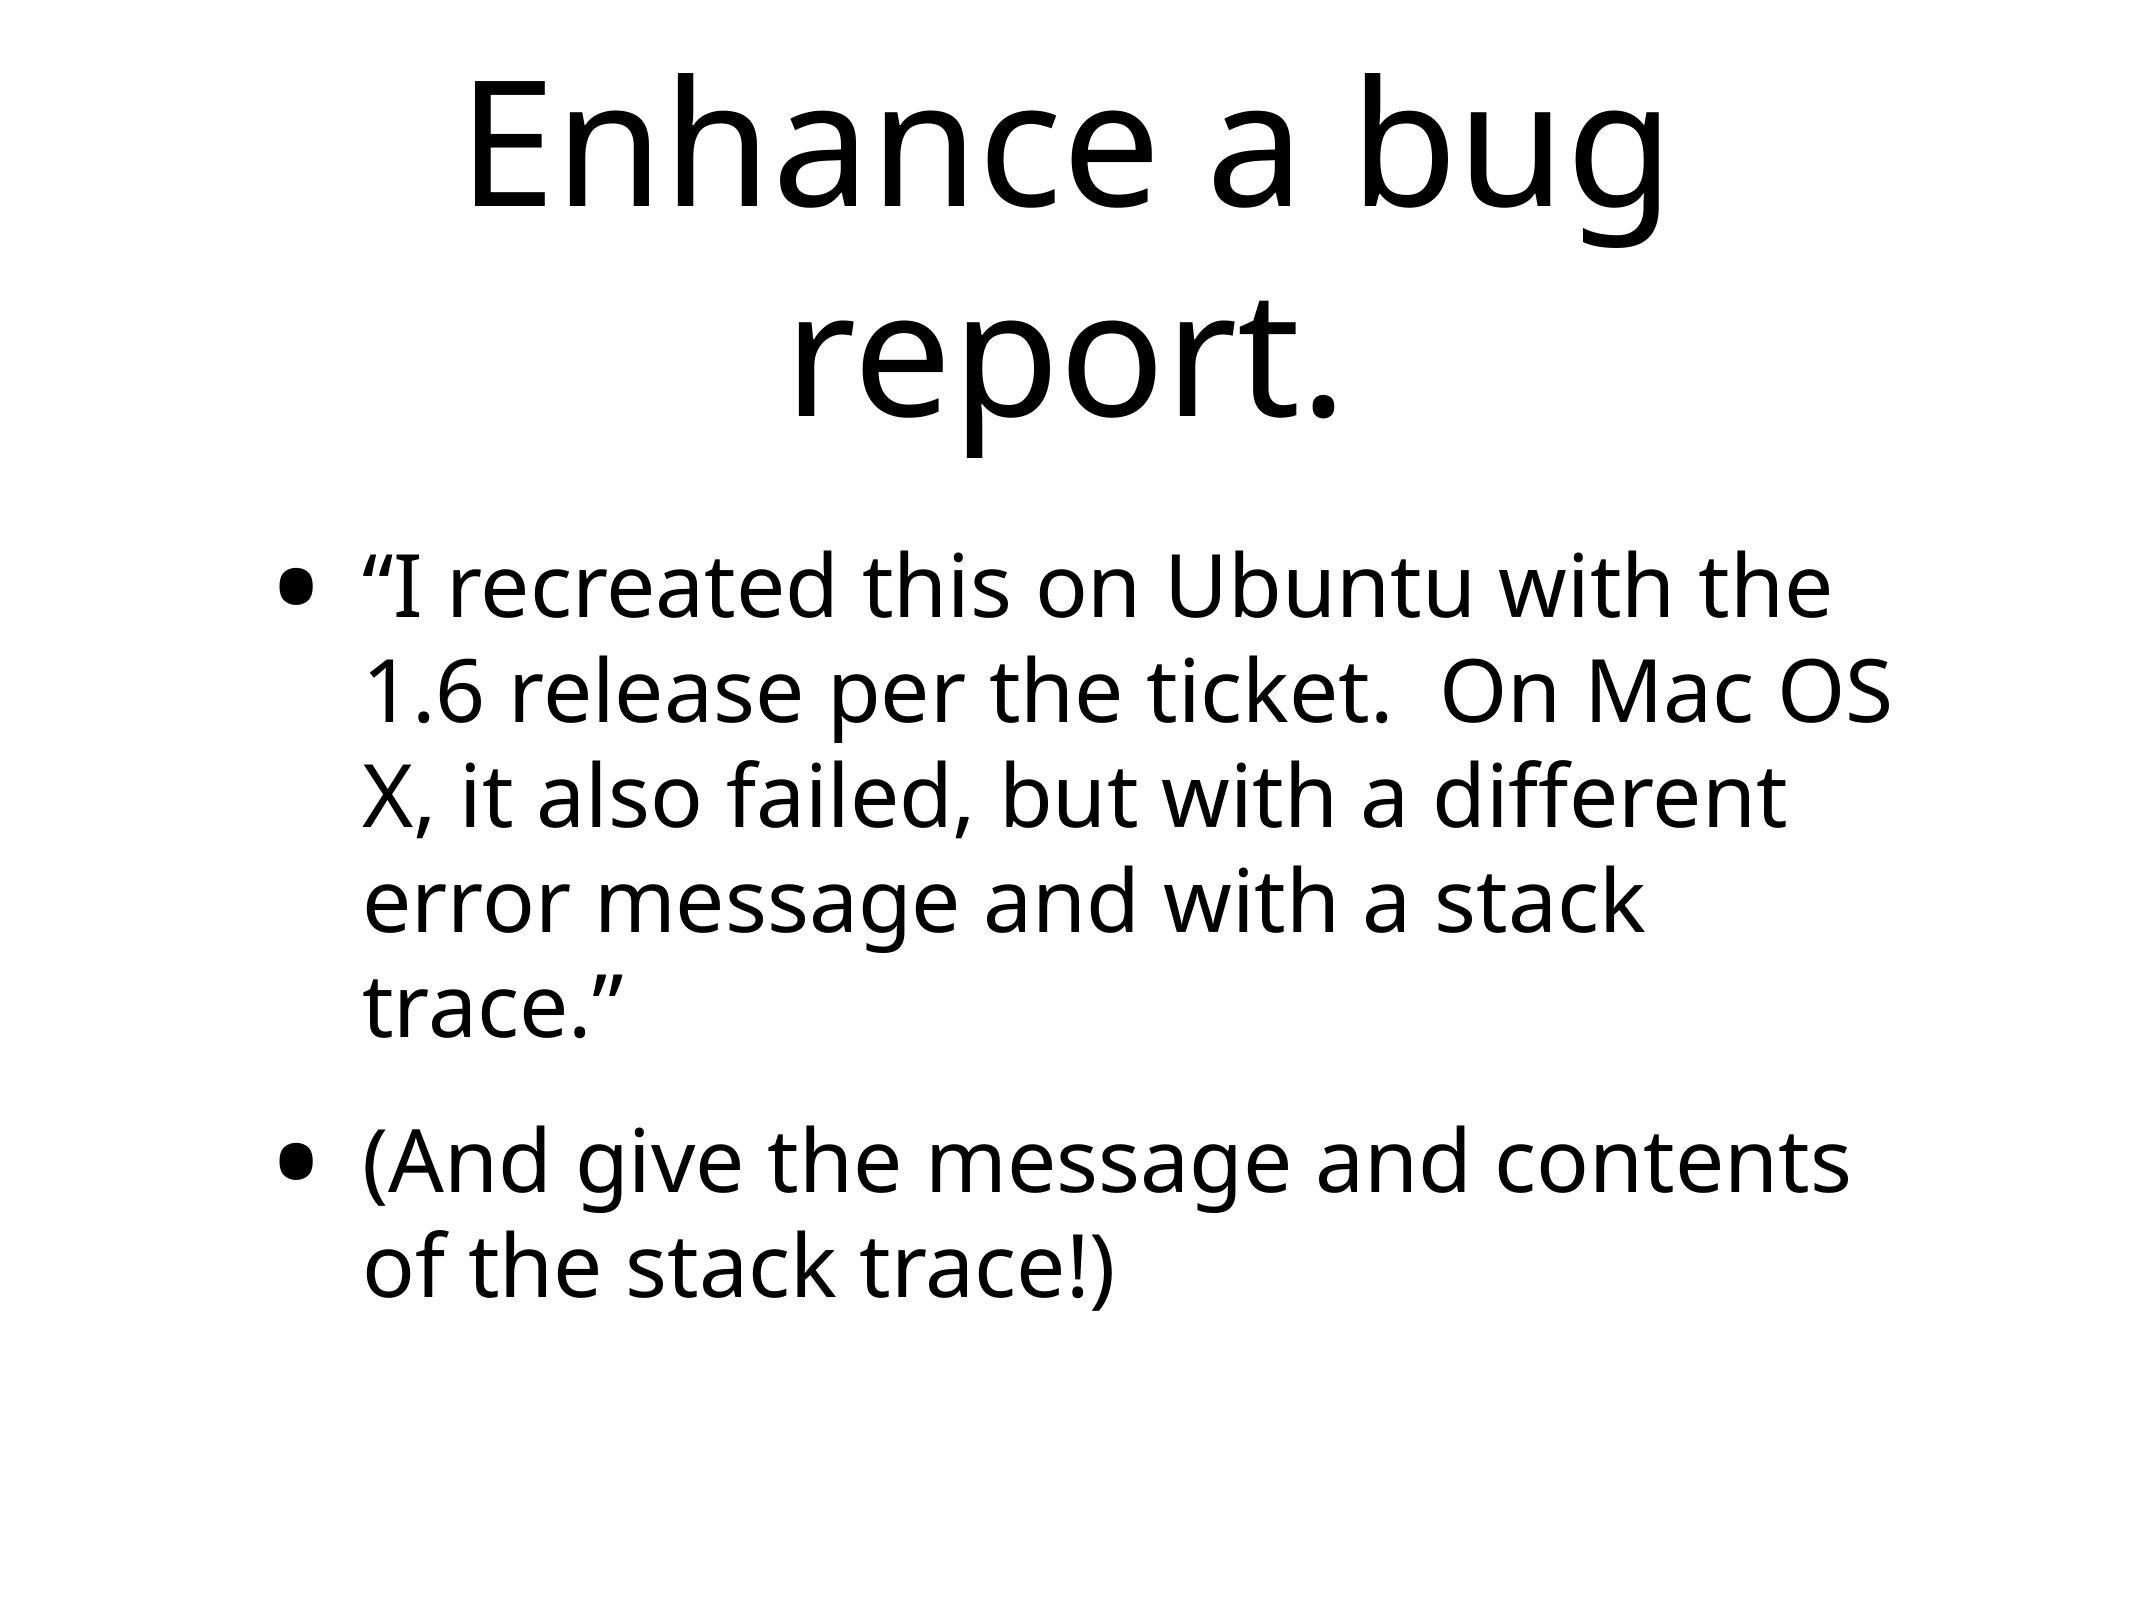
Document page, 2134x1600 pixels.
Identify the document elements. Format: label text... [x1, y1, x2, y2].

title Enhance a bug report. [208, 23, 1925, 454]
list “I recreated this on Ubuntu with the 1.6 release per the ticket. On Mac OS X, it also failed, but with a different error message and with a stack trace.” (And give the message and contents of the stack trace!) [208, 454, 1925, 1392]
